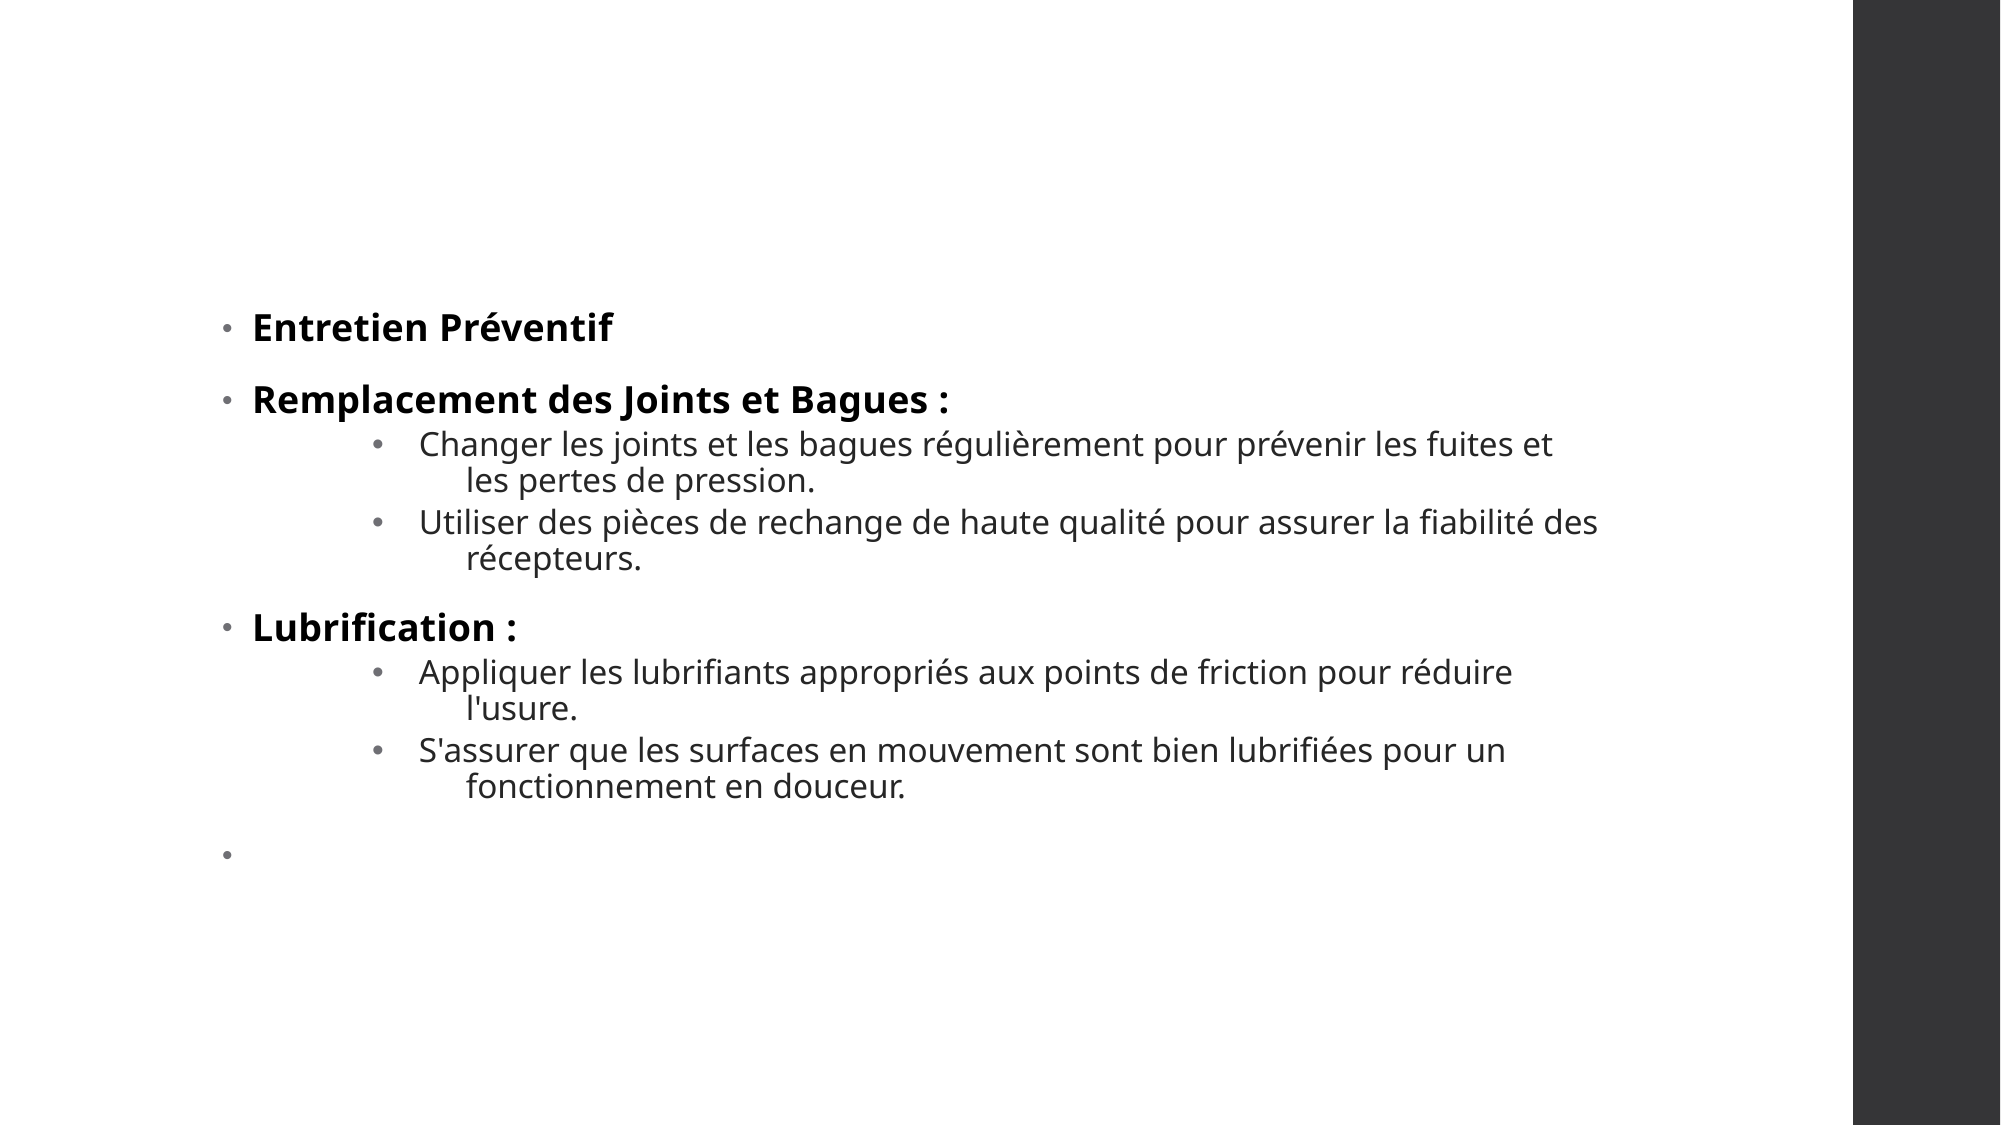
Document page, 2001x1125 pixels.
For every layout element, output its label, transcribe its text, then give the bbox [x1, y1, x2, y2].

list Entretien Préventif Remplacement des Joints et Bagues : Changer les joints et les bagues régulièrement pour prévenir les fuites et les pertes de pression. Utiliser des pièces de rechange de haute qualité pour assurer la fiabilité des récepteurs. Lubrification : Appliquer les lubrifiants appropriés aux points de friction pour réduire l'usure. S'assurer que les surfaces en mouvement sont bien lubrifiées pour un fonctionnement en douceur. [206, 299, 1617, 1014]
